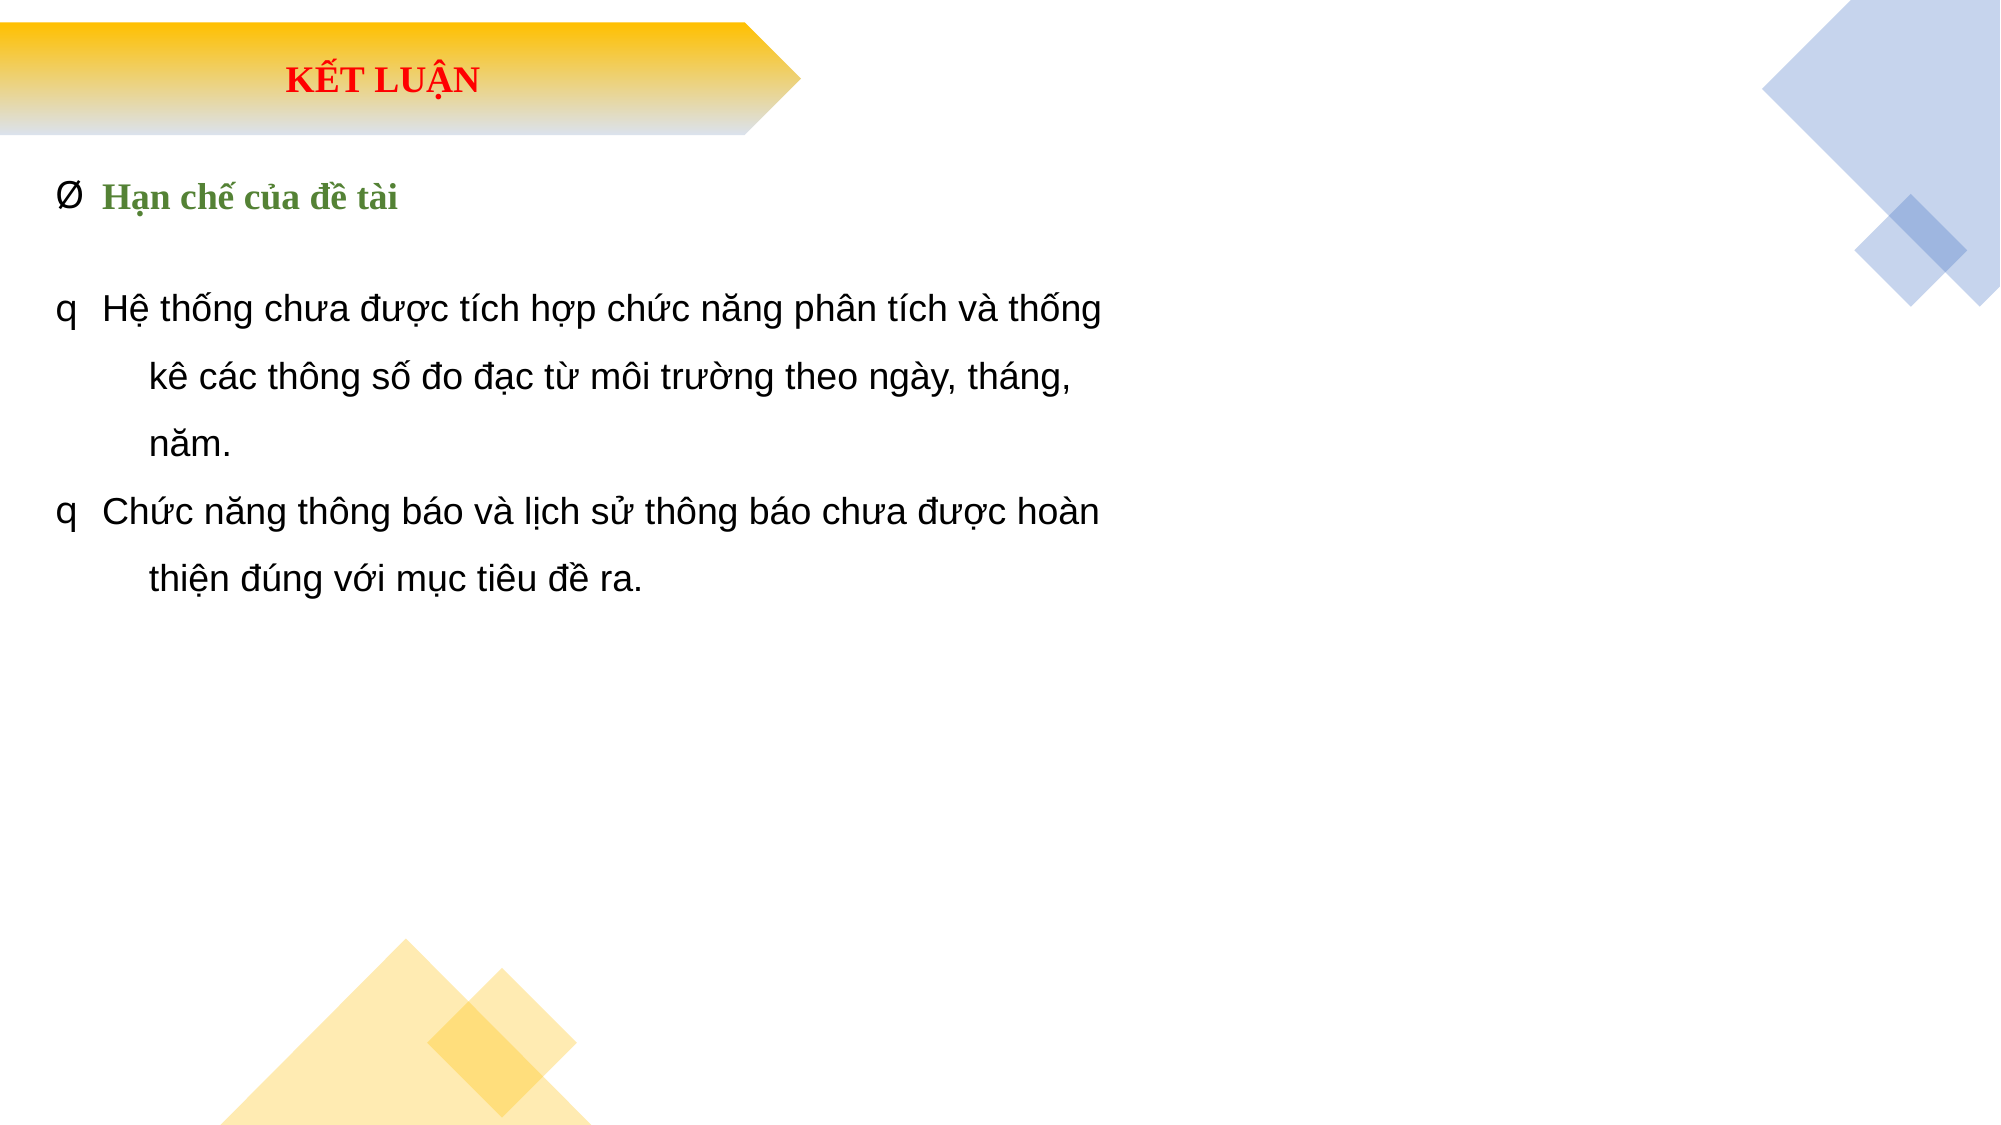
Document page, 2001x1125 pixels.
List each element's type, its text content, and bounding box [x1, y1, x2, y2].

text_box Hạn chế của đề tài [40, 164, 445, 226]
text_box KẾT LUẬN [30, 47, 736, 109]
text_box [0, 22, 802, 136]
text_box [1761, 0, 2000, 307]
text_box Hệ thống chưa được tích hợp chức năng phân tích và thống kê các thông số đo đạc từ môi trường theo ngày, tháng, năm. Chức năng thông báo và lịch sử thông báo chưa được hoàn thiện đúng với mục tiêu đề ra. [40, 254, 1163, 535]
text_box [220, 938, 592, 1125]
